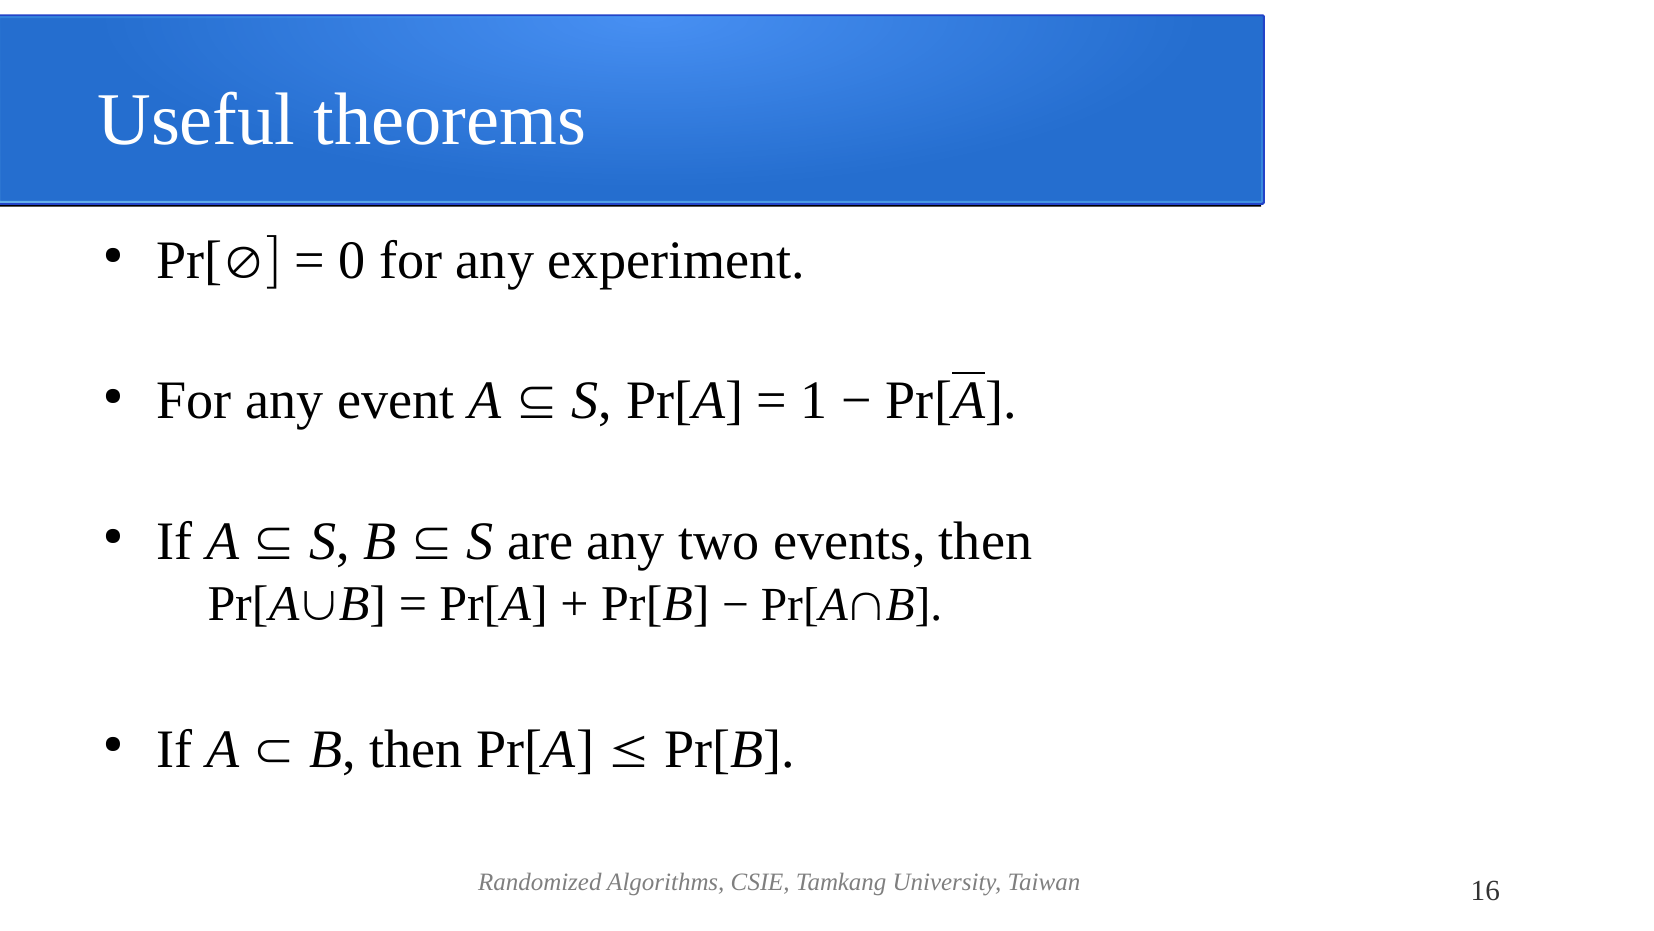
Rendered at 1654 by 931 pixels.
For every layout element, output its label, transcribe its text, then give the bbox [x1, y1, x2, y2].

list Pr[] = 0 for any experiment. For any event A  S, Pr[A] = 1 − Pr[A]. If A  S, B  S are any two events, then Pr[AB] = Pr[A] + Pr[B] − Pr[AB]. If A  B, then Pr[A]  Pr[B]. [70, 217, 1560, 831]
title Useful theorems [82, 37, 1571, 193]
